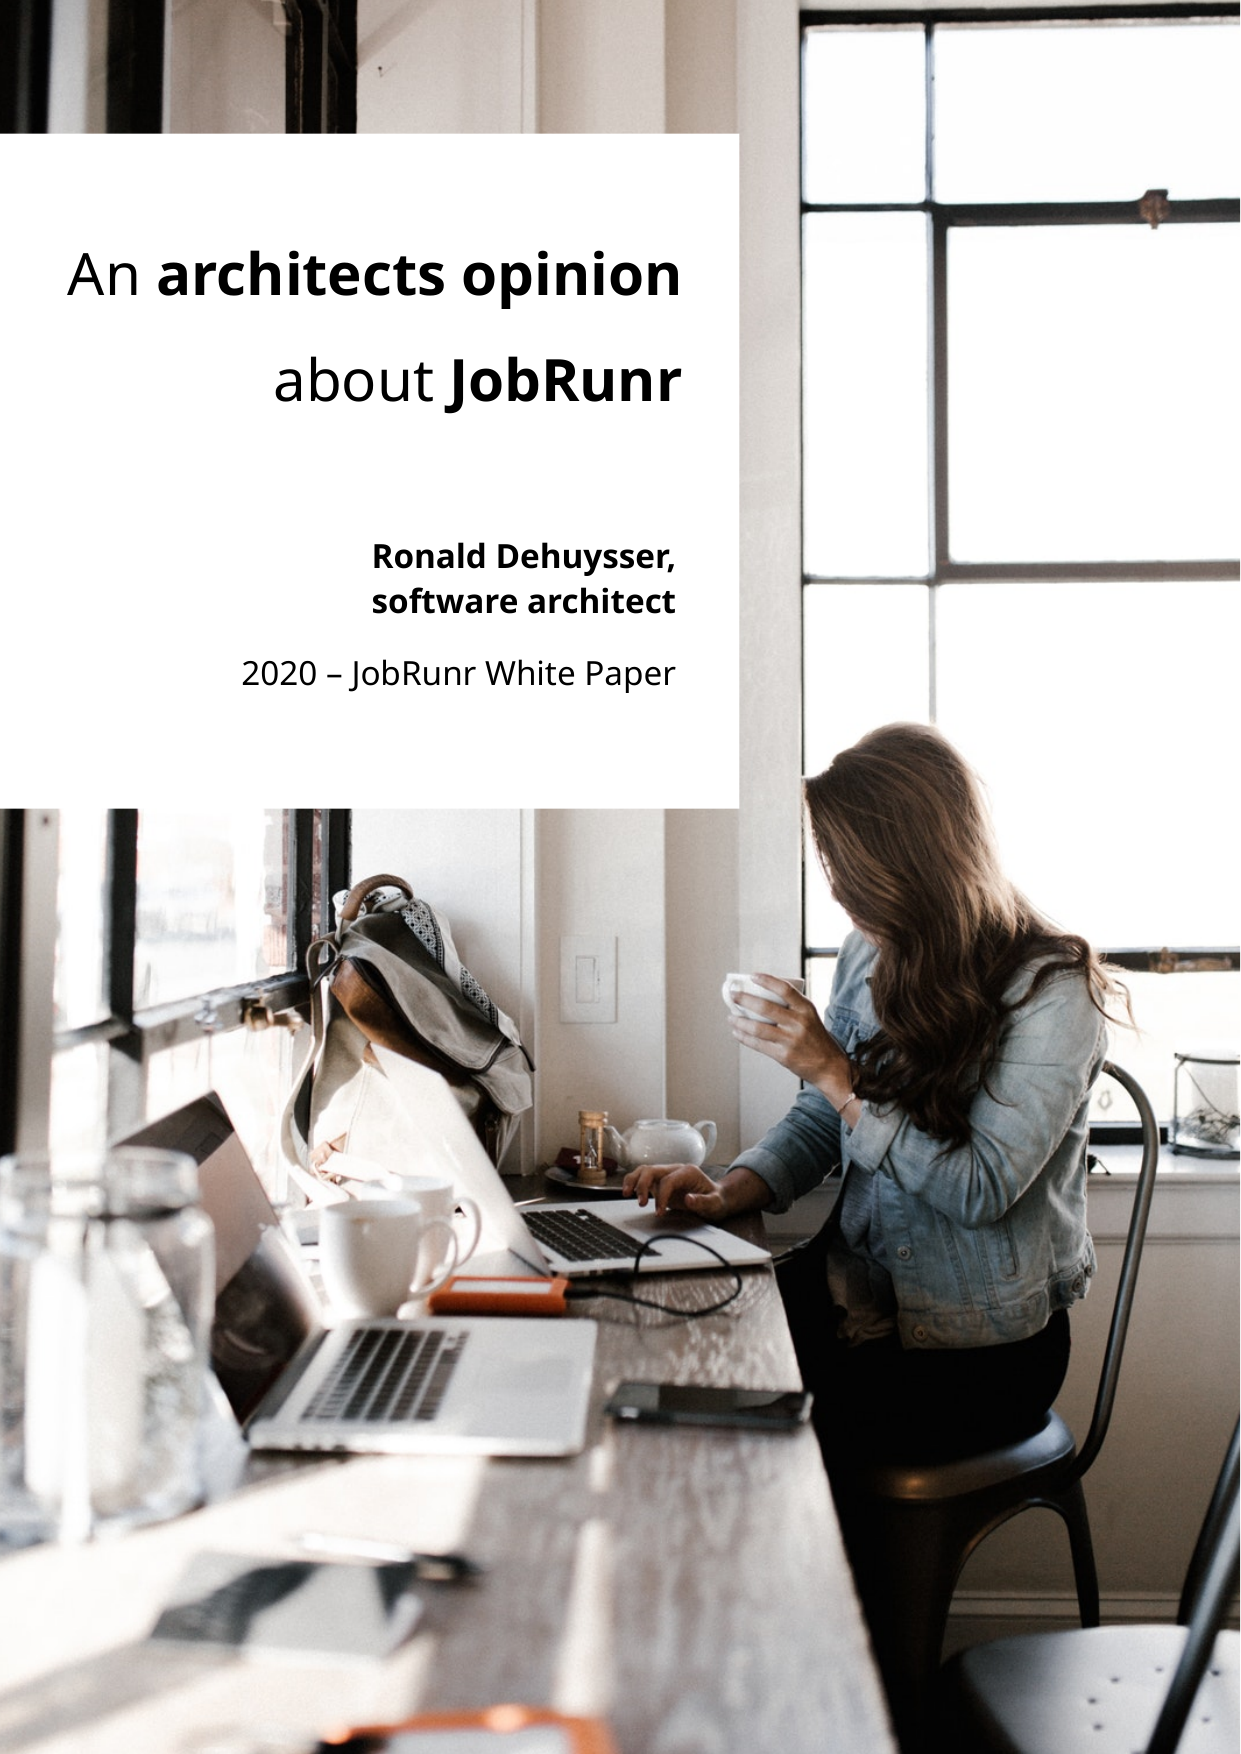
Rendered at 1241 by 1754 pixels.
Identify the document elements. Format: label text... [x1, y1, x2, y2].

text_box An architects opinion about JobRunr Ronald Dehuysser, software architect 2020 – JobRunr White Paper [0, 133, 740, 809]
picture [0, 0, 1241, 1754]
